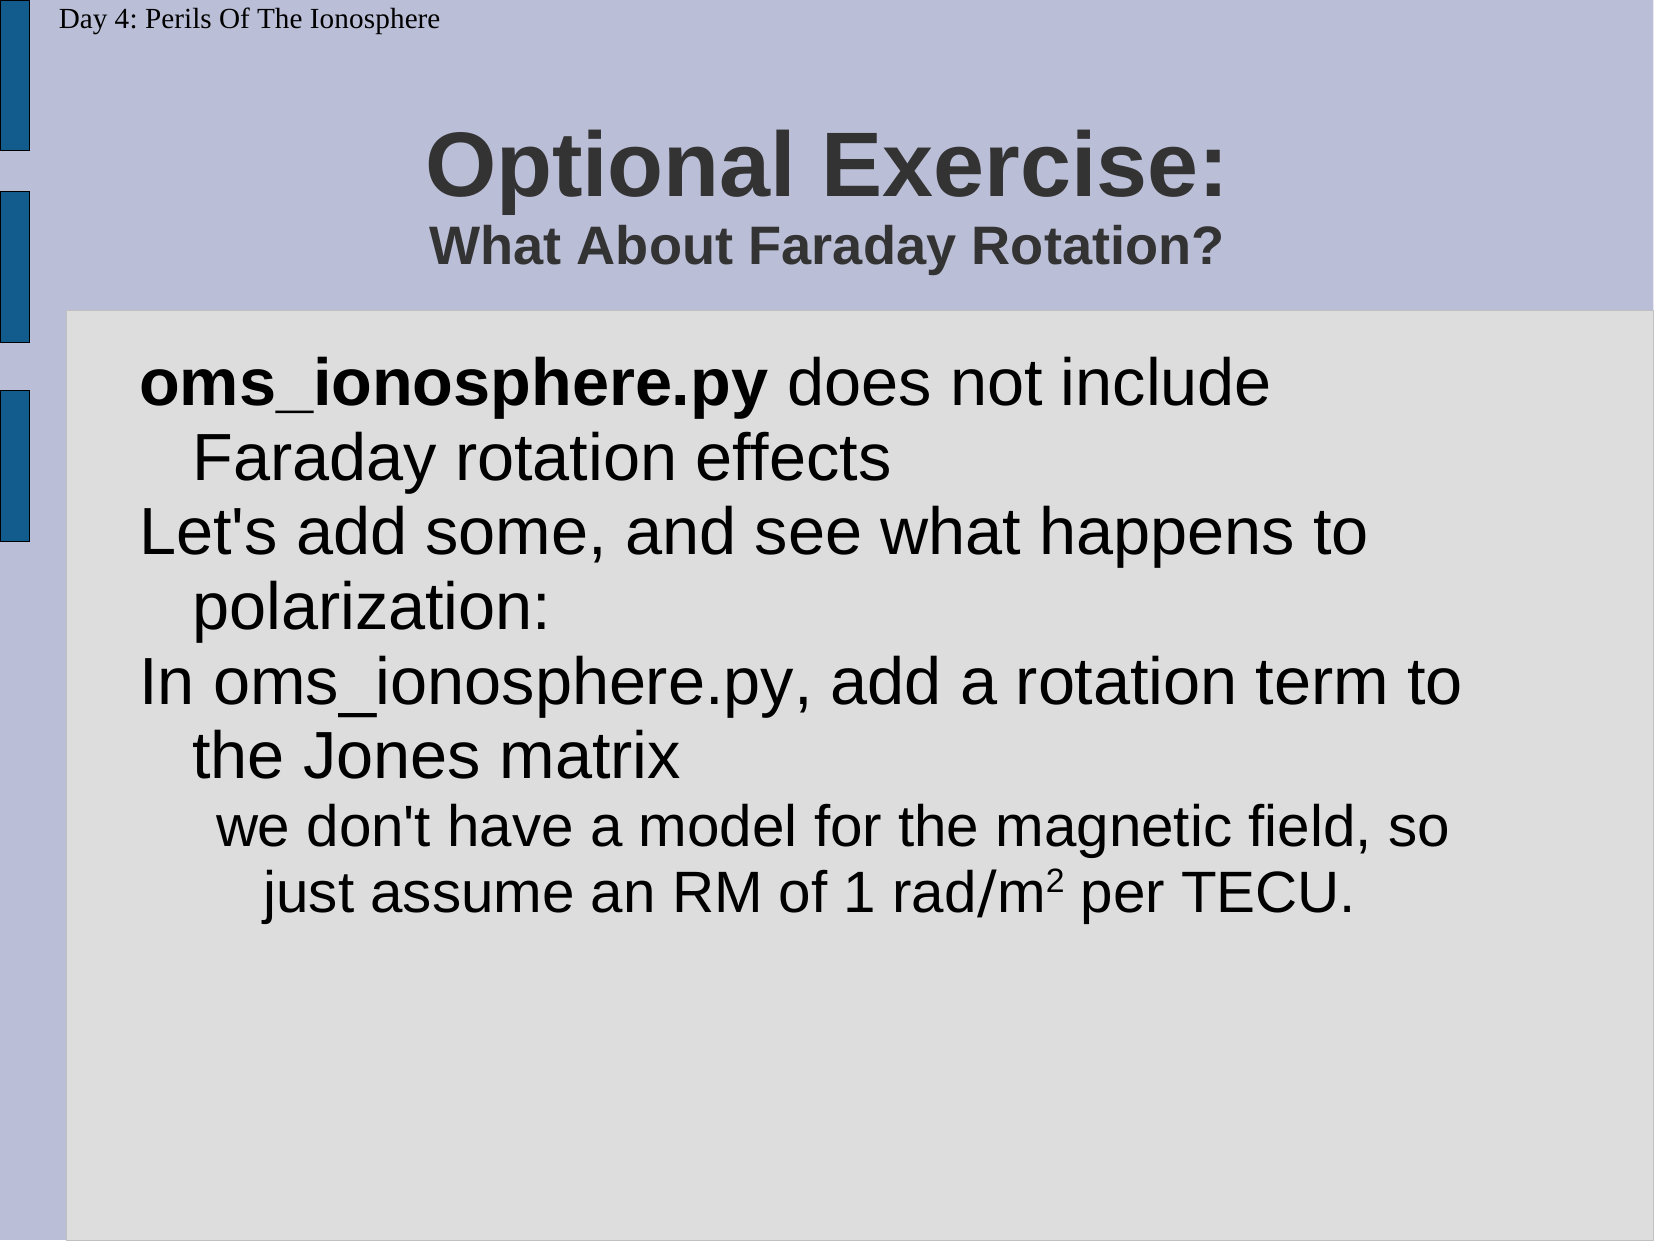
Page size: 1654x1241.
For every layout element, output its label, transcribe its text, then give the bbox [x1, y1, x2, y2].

list oms_ionosphere.py does not include Faraday rotation effects Let's add some, and see what happens to polarization: In oms_ionosphere.py, add a rotation term to the Jones matrix we don't have a model for the magnetic field, so just assume an RM of 1 rad/m2 per TECU. [121, 344, 1534, 1112]
title Optional Exercise: What About Faraday Rotation? [121, 98, 1534, 291]
